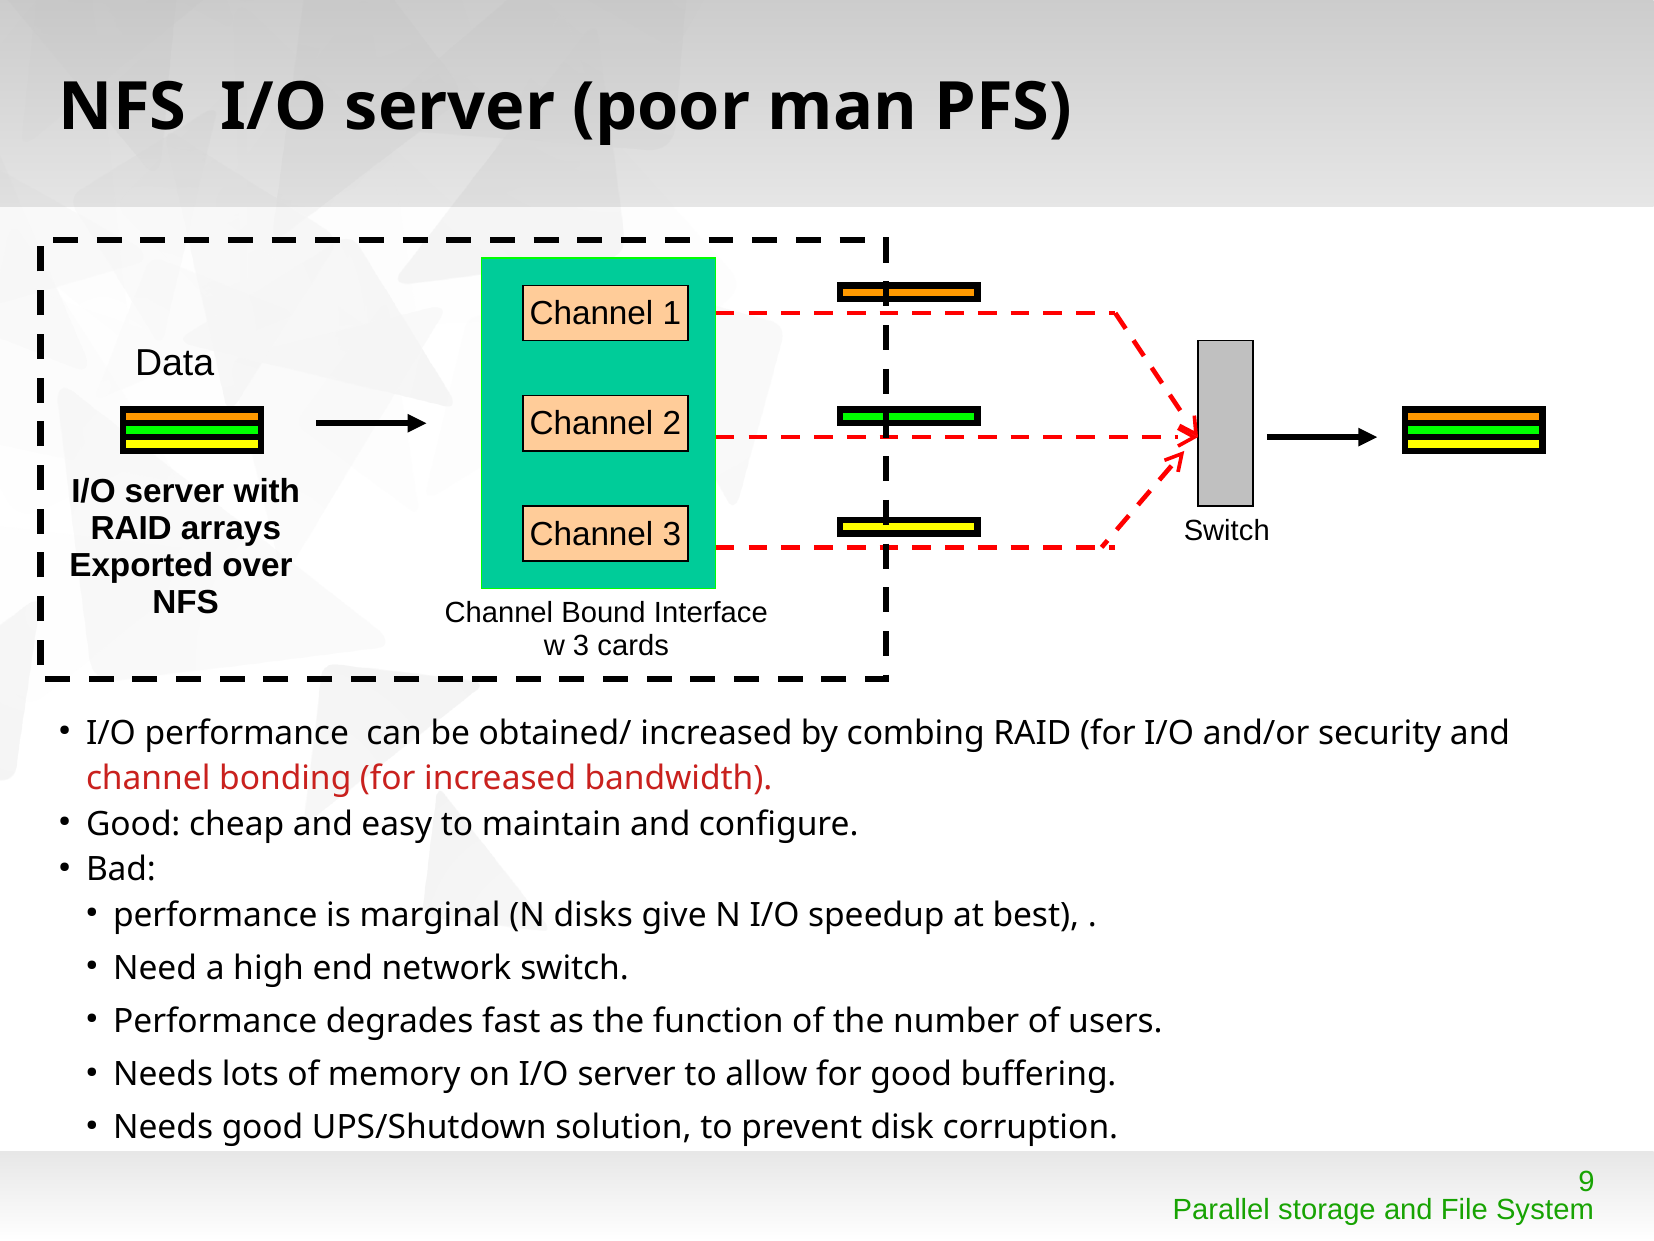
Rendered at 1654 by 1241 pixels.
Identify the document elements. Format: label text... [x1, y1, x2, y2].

text_box Data [120, 333, 230, 391]
text_box [1197, 340, 1254, 505]
list I/O performance can be obtained/ increased by combing RAID (for I/O and/or security and channel bonding (for increased bandwidth). Good: cheap and easy to maintain and configure. Bad: performance is marginal (N disks give N I/O speedup at best), . Need a high end network switch. Performance degrades fast as the function of the number of users. Needs lots of memory on I/O server to allow for good buffering. Needs good UPS/Shutdown solution, to prevent disk corruption. [59, 708, 1625, 1152]
picture [0, 0, 783, 931]
title NFS I/O server (poor man PFS) [59, 29, 1595, 178]
text_box [839, 519, 978, 534]
text_box Channel 3 [522, 505, 689, 562]
text_box Channel 1 [522, 285, 689, 341]
text_box [889, 285, 978, 300]
text_box I/O server with RAID arrays Exported over NFS [54, 464, 318, 629]
text_box [839, 285, 883, 300]
text_box [839, 409, 978, 424]
text_box Switch [1168, 505, 1285, 555]
text_box [1404, 409, 1543, 451]
text_box Channel Bound Interface w 3 cards [429, 588, 784, 670]
text_box Channel 2 [522, 395, 689, 451]
text_box [123, 409, 261, 451]
